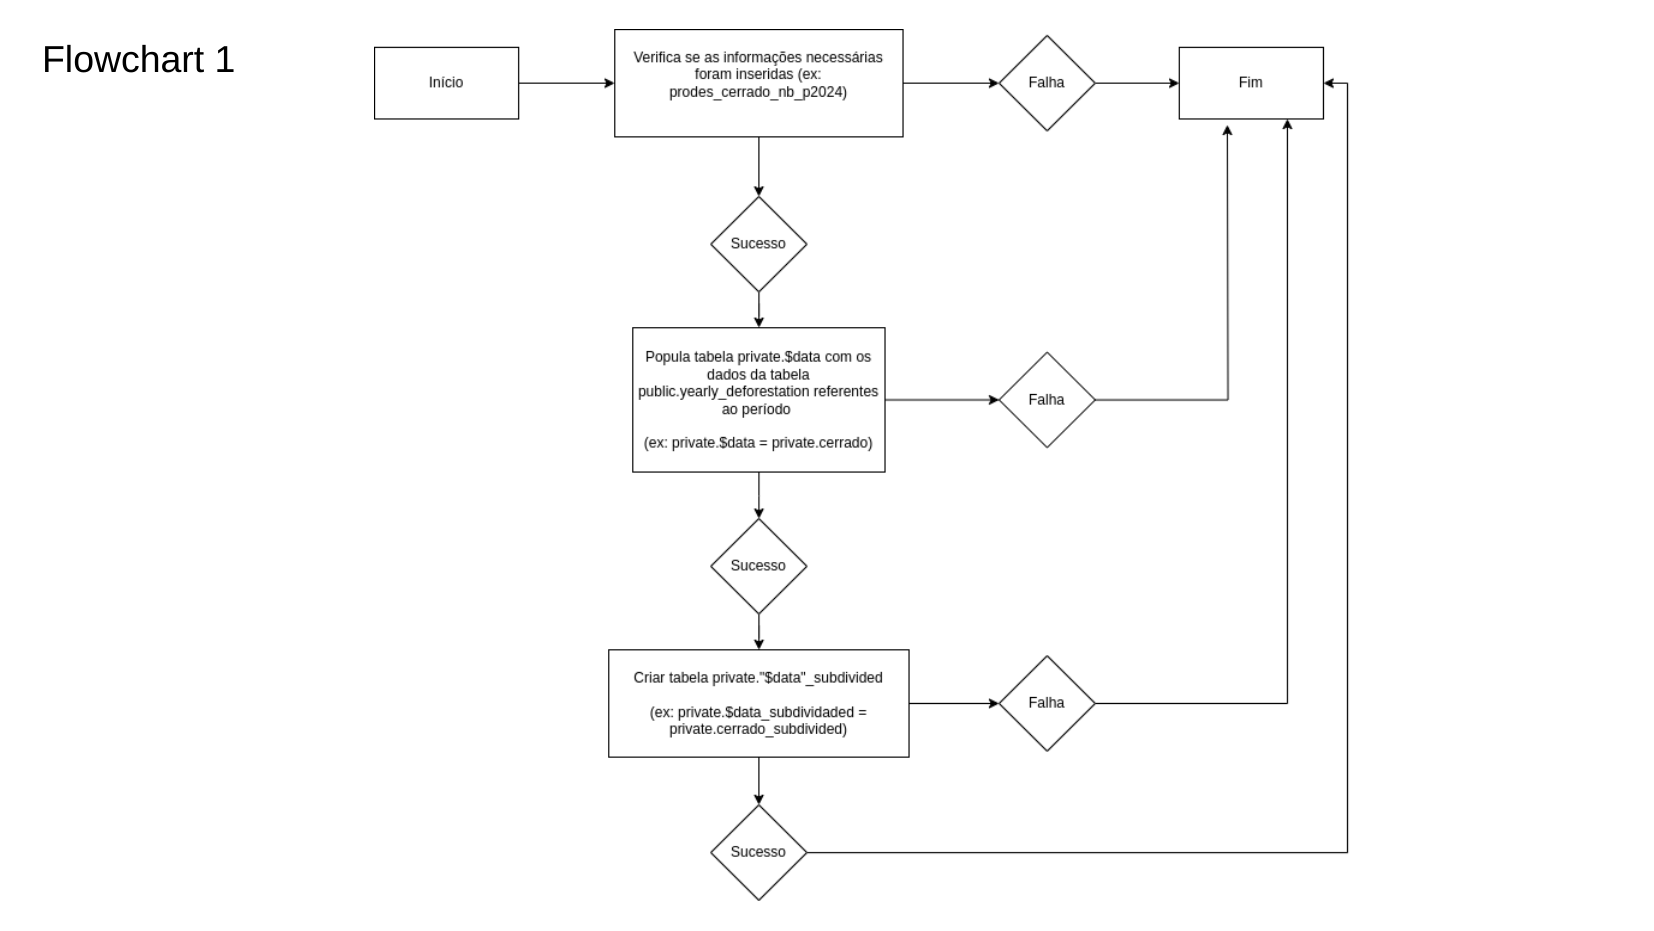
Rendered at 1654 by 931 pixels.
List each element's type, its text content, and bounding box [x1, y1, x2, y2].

title Flowchart 1 [0, 0, 278, 119]
picture [374, 29, 1359, 901]
